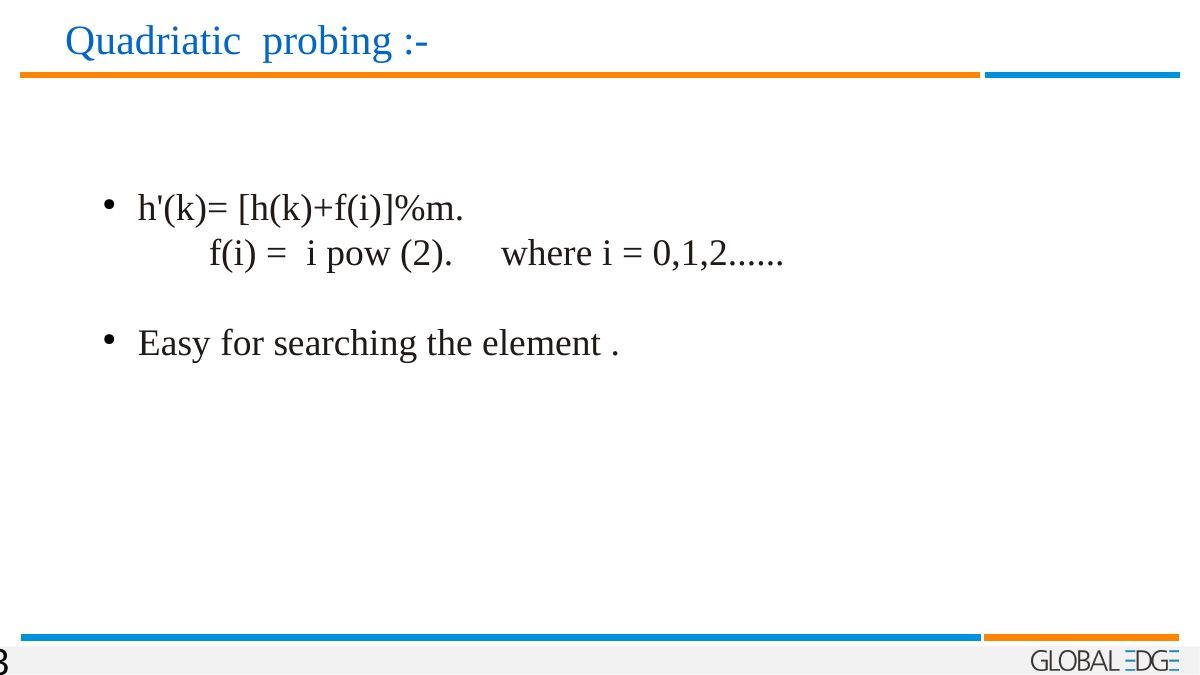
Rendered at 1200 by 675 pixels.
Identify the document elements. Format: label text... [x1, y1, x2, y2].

text_box Quadriatic probing :- [11, 11, 1170, 64]
text_box h'(k)= [h(k)+f(i)]%m. f(i) = i pow (2). where i = 0,1,2...... Easy for searching the element . [20, 87, 1179, 628]
picture [1031, 650, 1179, 671]
